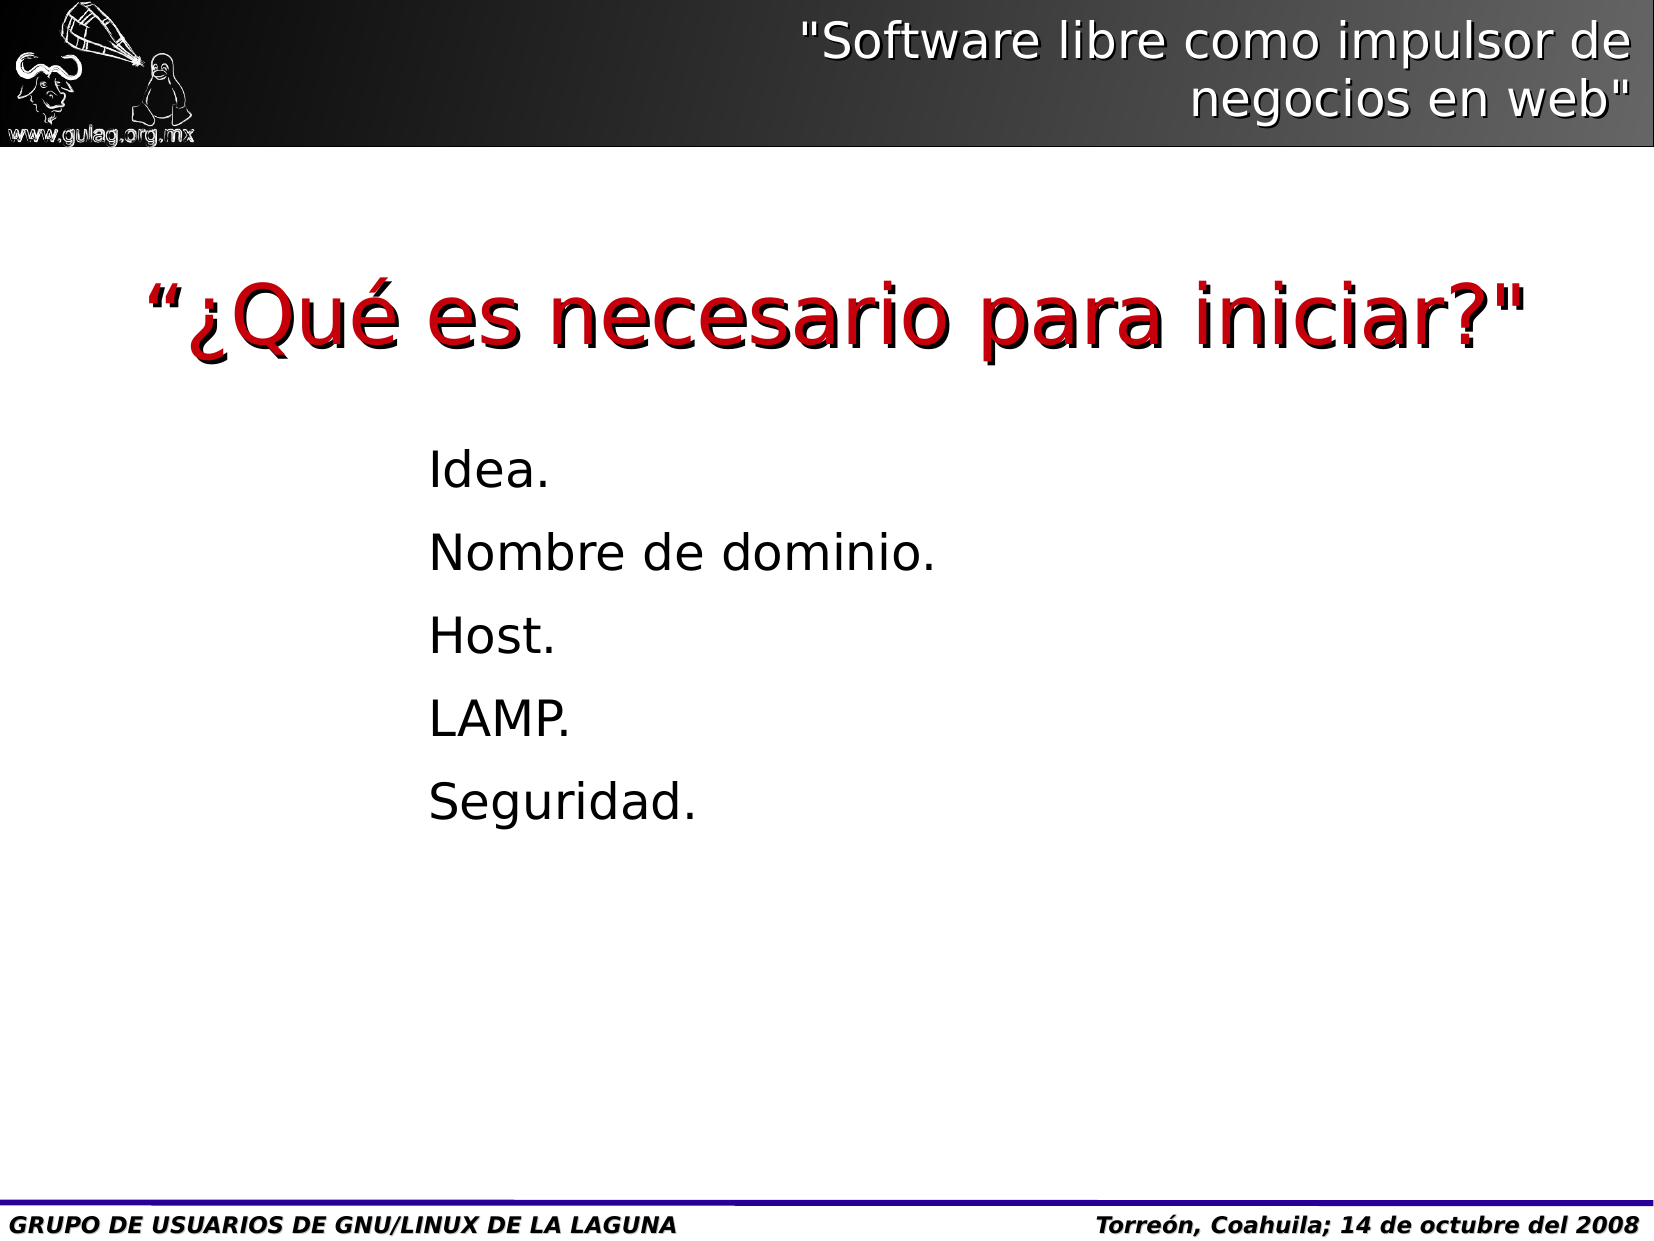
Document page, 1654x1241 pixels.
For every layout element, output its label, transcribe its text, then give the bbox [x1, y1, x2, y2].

text_box GRUPO DE USUARIOS DE GNU/LINUX DE LA LAGUNA [0, 1204, 694, 1241]
text_box [197, 0, 1654, 147]
text_box Idea. Nombre de dominio. Host. LAMP. Seguridad. [413, 433, 1123, 1034]
text_box [0, 0, 5, 147]
text_box “¿Qué es necesario para iniciar?" [82, 259, 1589, 372]
text_box "Software libre como impulsor de negocios en web" [750, 4, 1648, 136]
picture [5, 0, 197, 148]
text_box Torreón, Coahuila; 14 de octubre del 2008 [1080, 1204, 1654, 1241]
